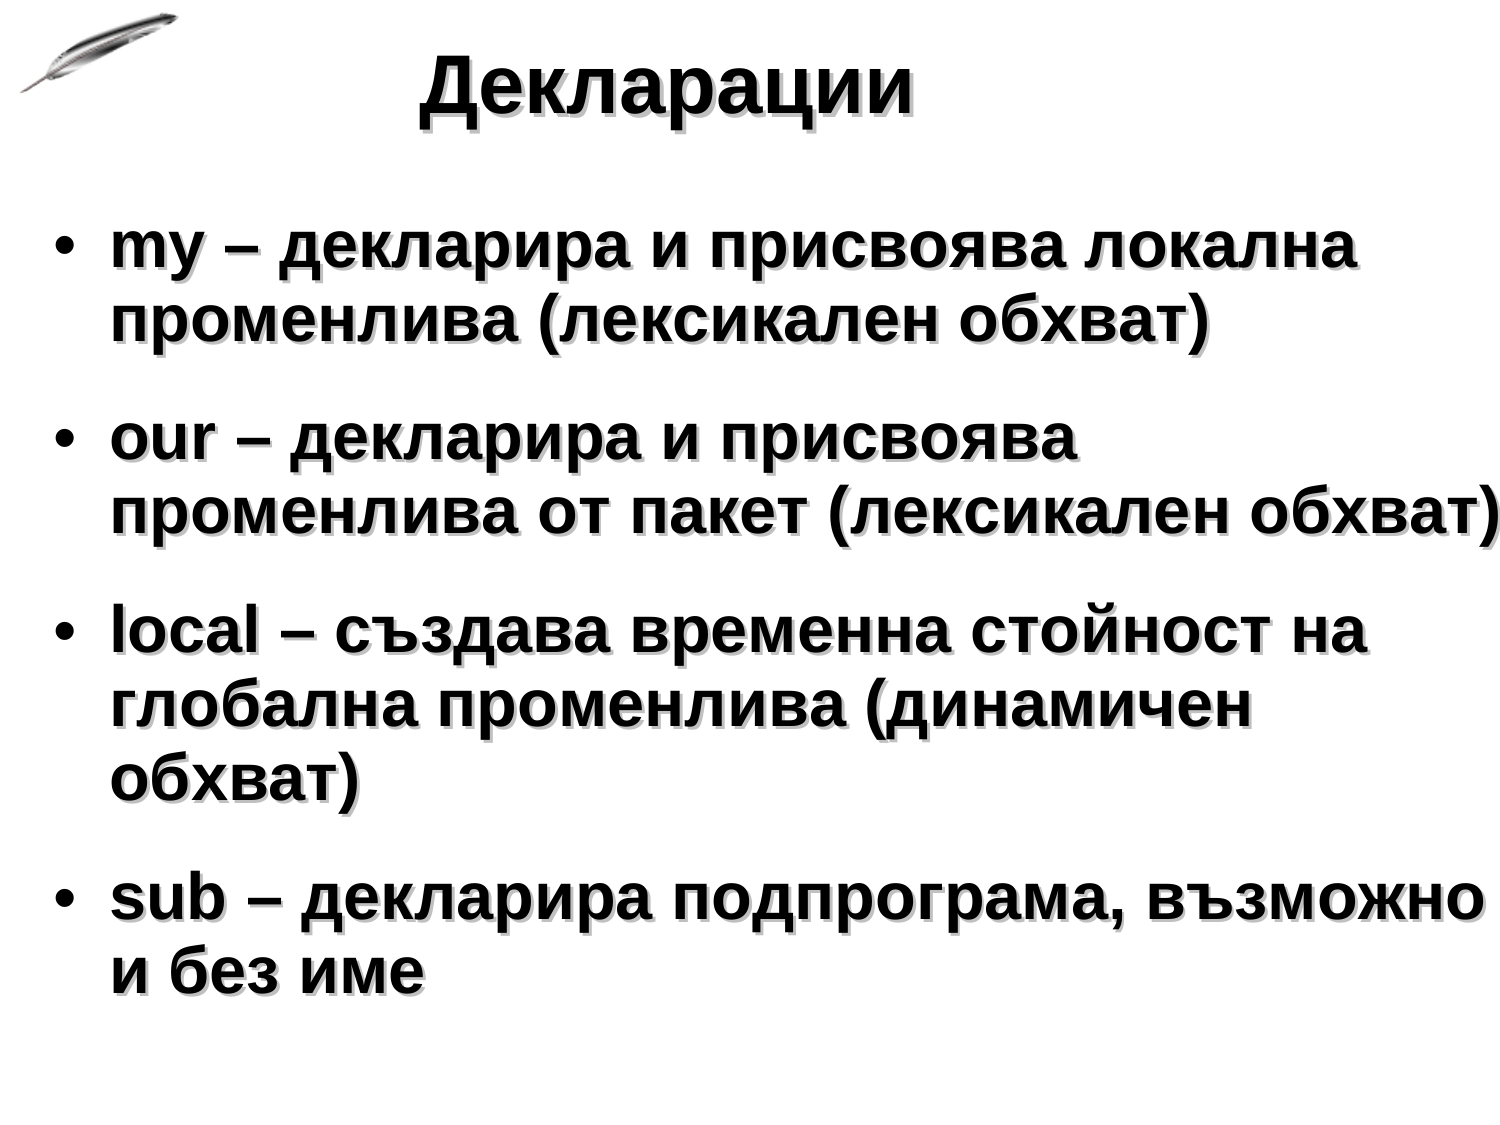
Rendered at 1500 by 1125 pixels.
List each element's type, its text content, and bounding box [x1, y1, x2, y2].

title Декларации [419, 0, 1459, 179]
list my – декларира и присвоява локална променлива (лексикален обхват) our – декларира и присвоява променлива от пакет (лексикален обхват) local – създава временна стойност на глобална променлива (динамичен обхват) sub – декларира подпрограма, възможно и без име [53, 207, 1500, 1125]
picture [16, 11, 184, 95]
